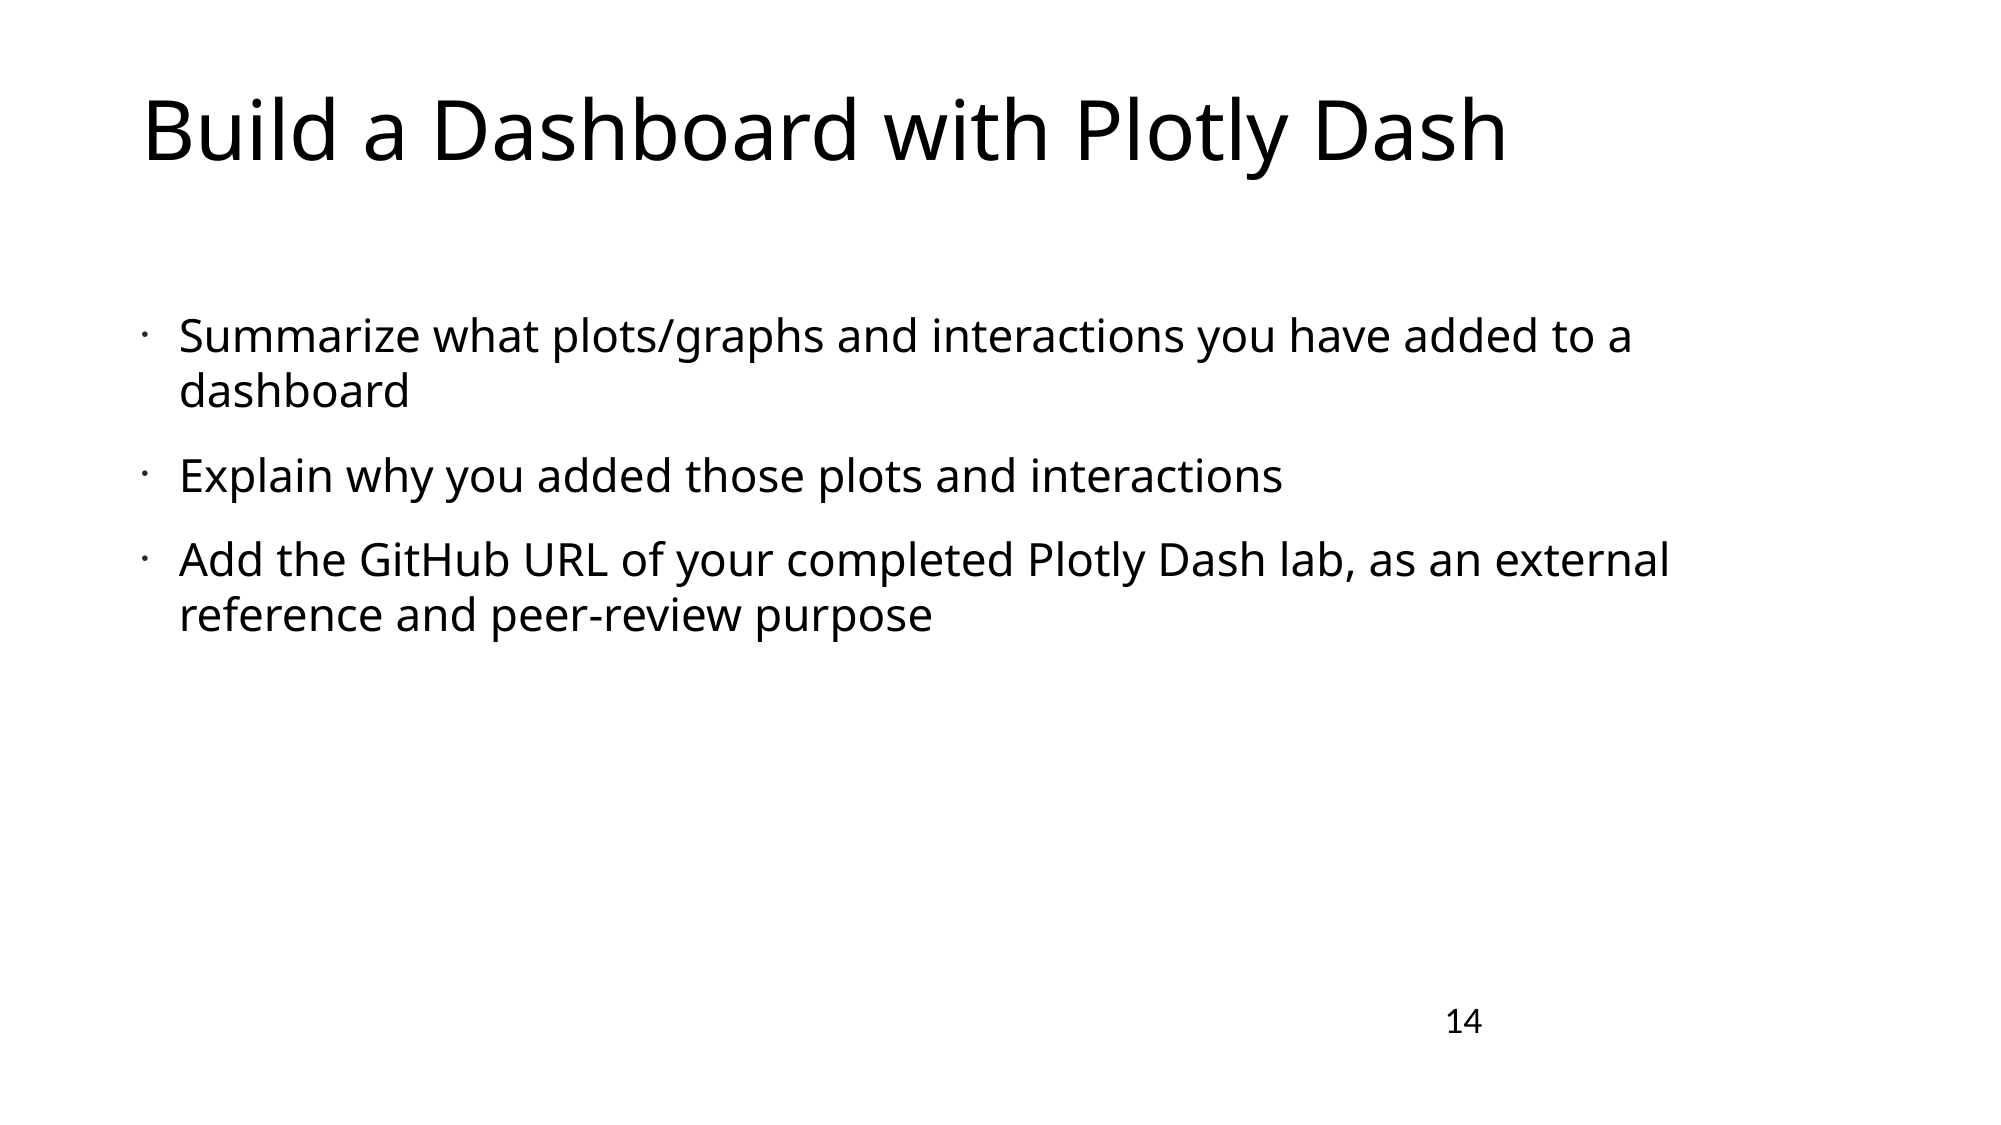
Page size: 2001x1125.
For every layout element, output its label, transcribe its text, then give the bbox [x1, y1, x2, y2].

list Summarize what plots/graphs and interactions you have added to a dashboard Explain why you added those plots and interactions Add the GitHub URL of your completed Plotly Dash lab, as an external reference and peer-review purpose [126, 299, 1725, 1014]
text_box Build a Dashboard with Plotly Dash [126, 88, 1852, 179]
slide_number <szám> [1429, 988, 1880, 1055]
